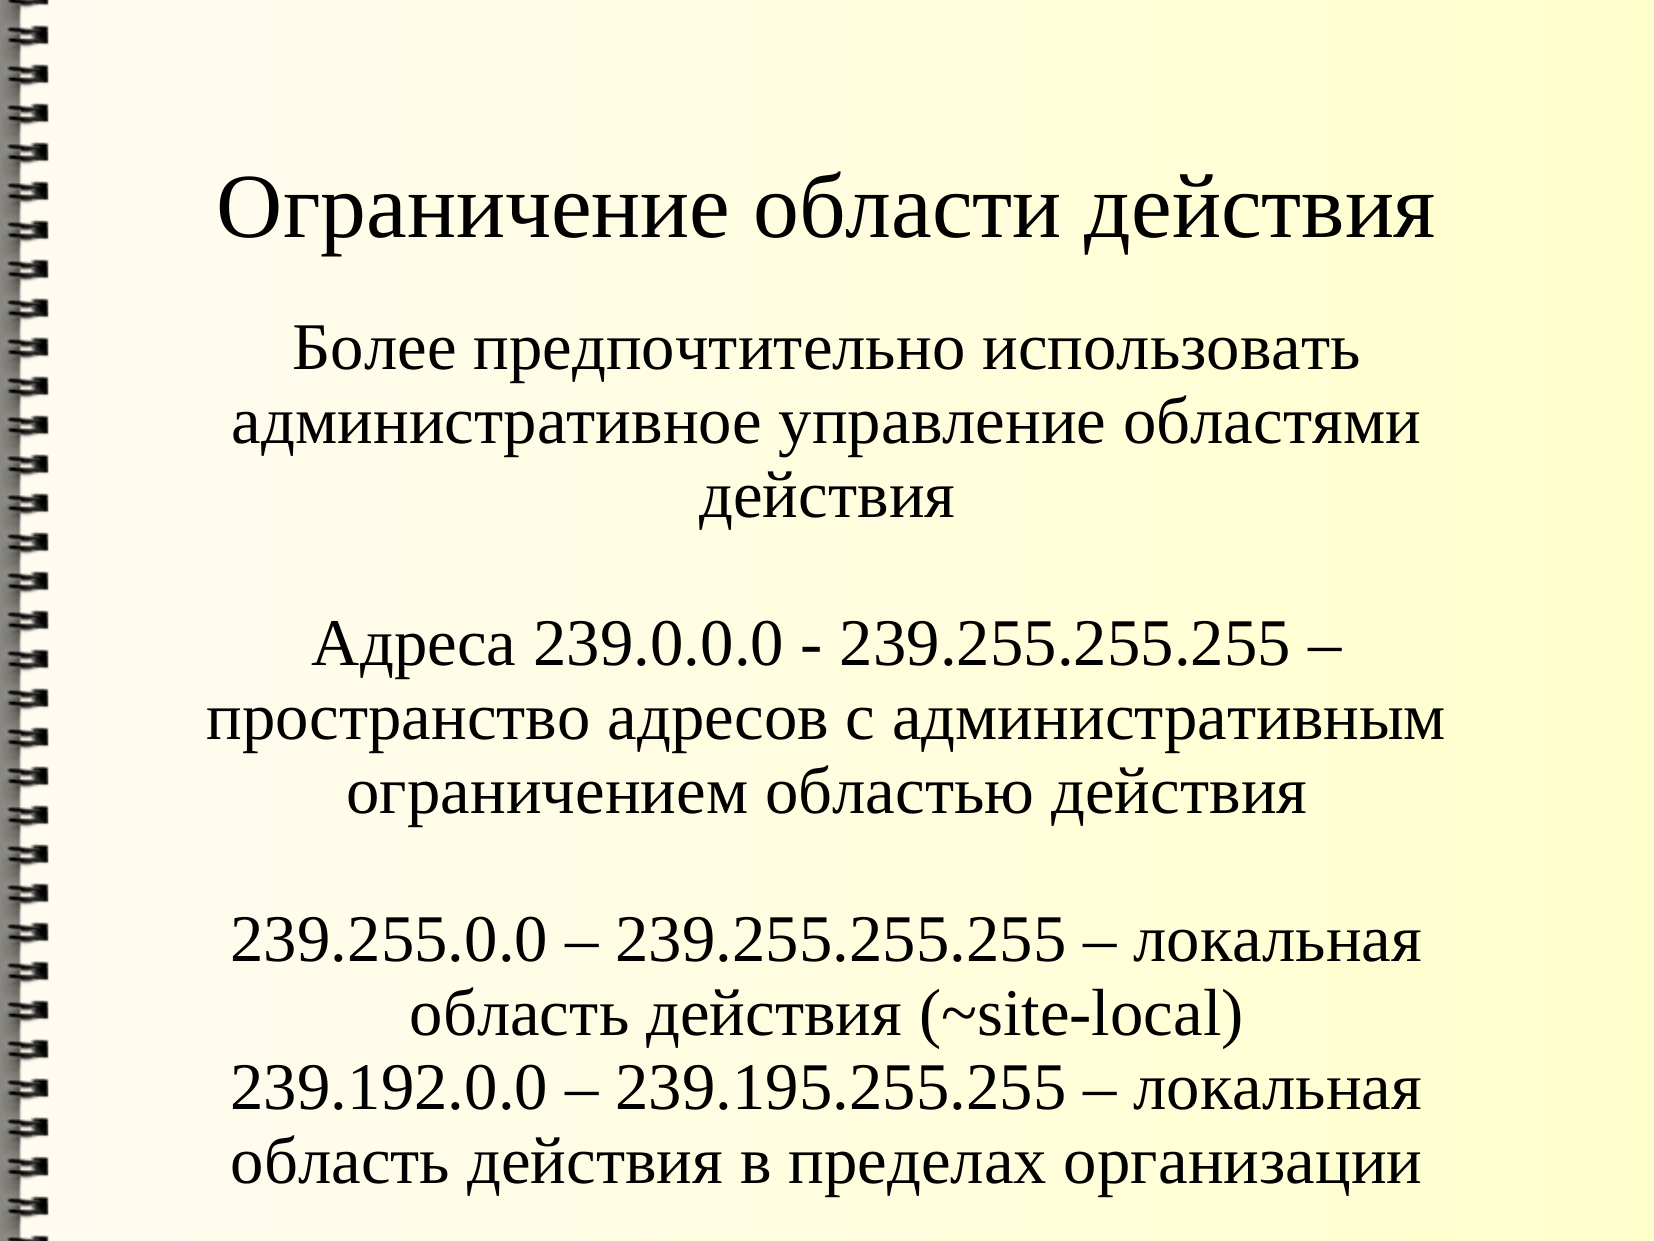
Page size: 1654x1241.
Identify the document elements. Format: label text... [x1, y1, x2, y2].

picture [0, 0, 1654, 1241]
subtitle Более предпочтительно использовать административное управление областями действия Адреса 239.0.0.0 - 239.255.255.255 – пространство адресов с административным ограничением областью действия 239.255.0.0 – 239.255.255.255 – локальная область действия (~site-local) 239.192.0.0 – 239.195.255.255 – локальная область действия в пределах организации [121, 309, 1534, 1199]
title Ограничение области действия [121, 102, 1534, 309]
